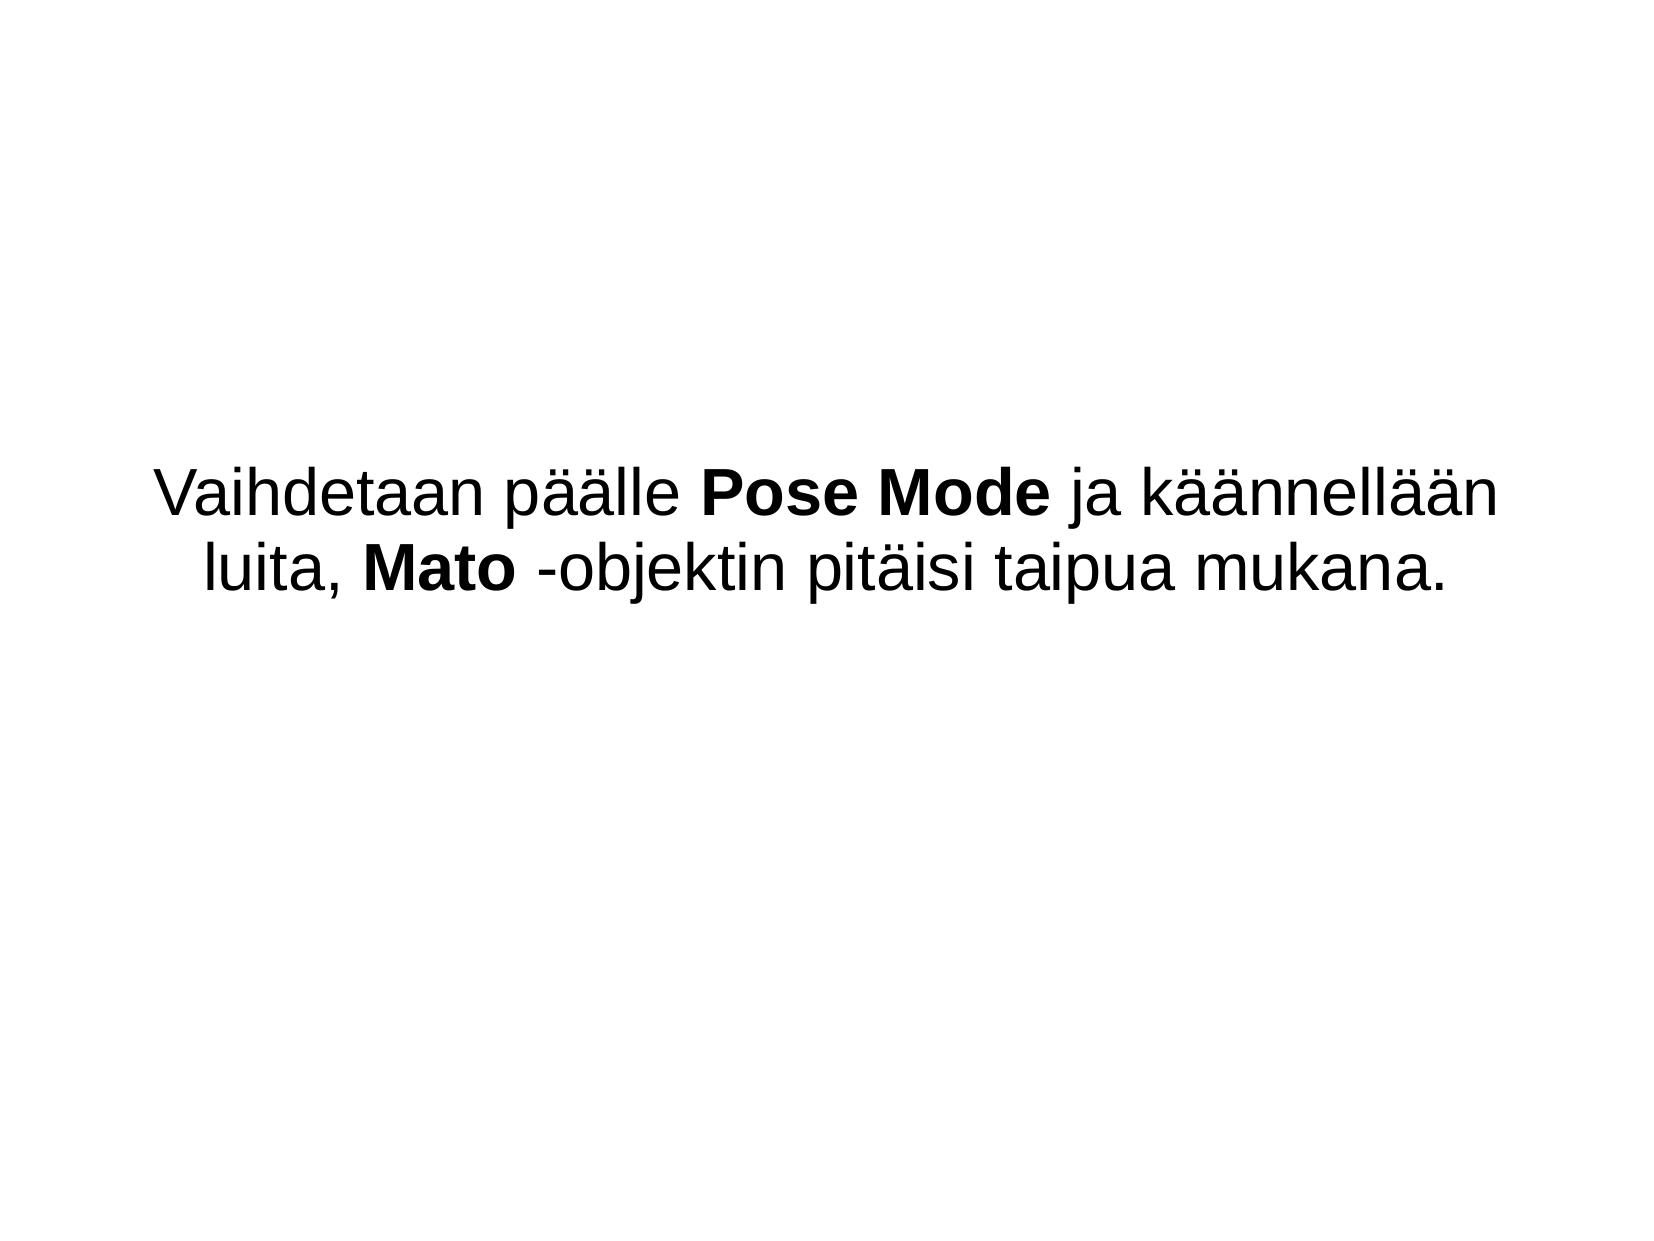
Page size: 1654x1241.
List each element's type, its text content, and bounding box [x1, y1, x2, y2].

subtitle Vaihdetaan päälle Pose Mode ja käännellään luita, Mato -objektin pitäisi taipua mukana. [82, 49, 1571, 1010]
